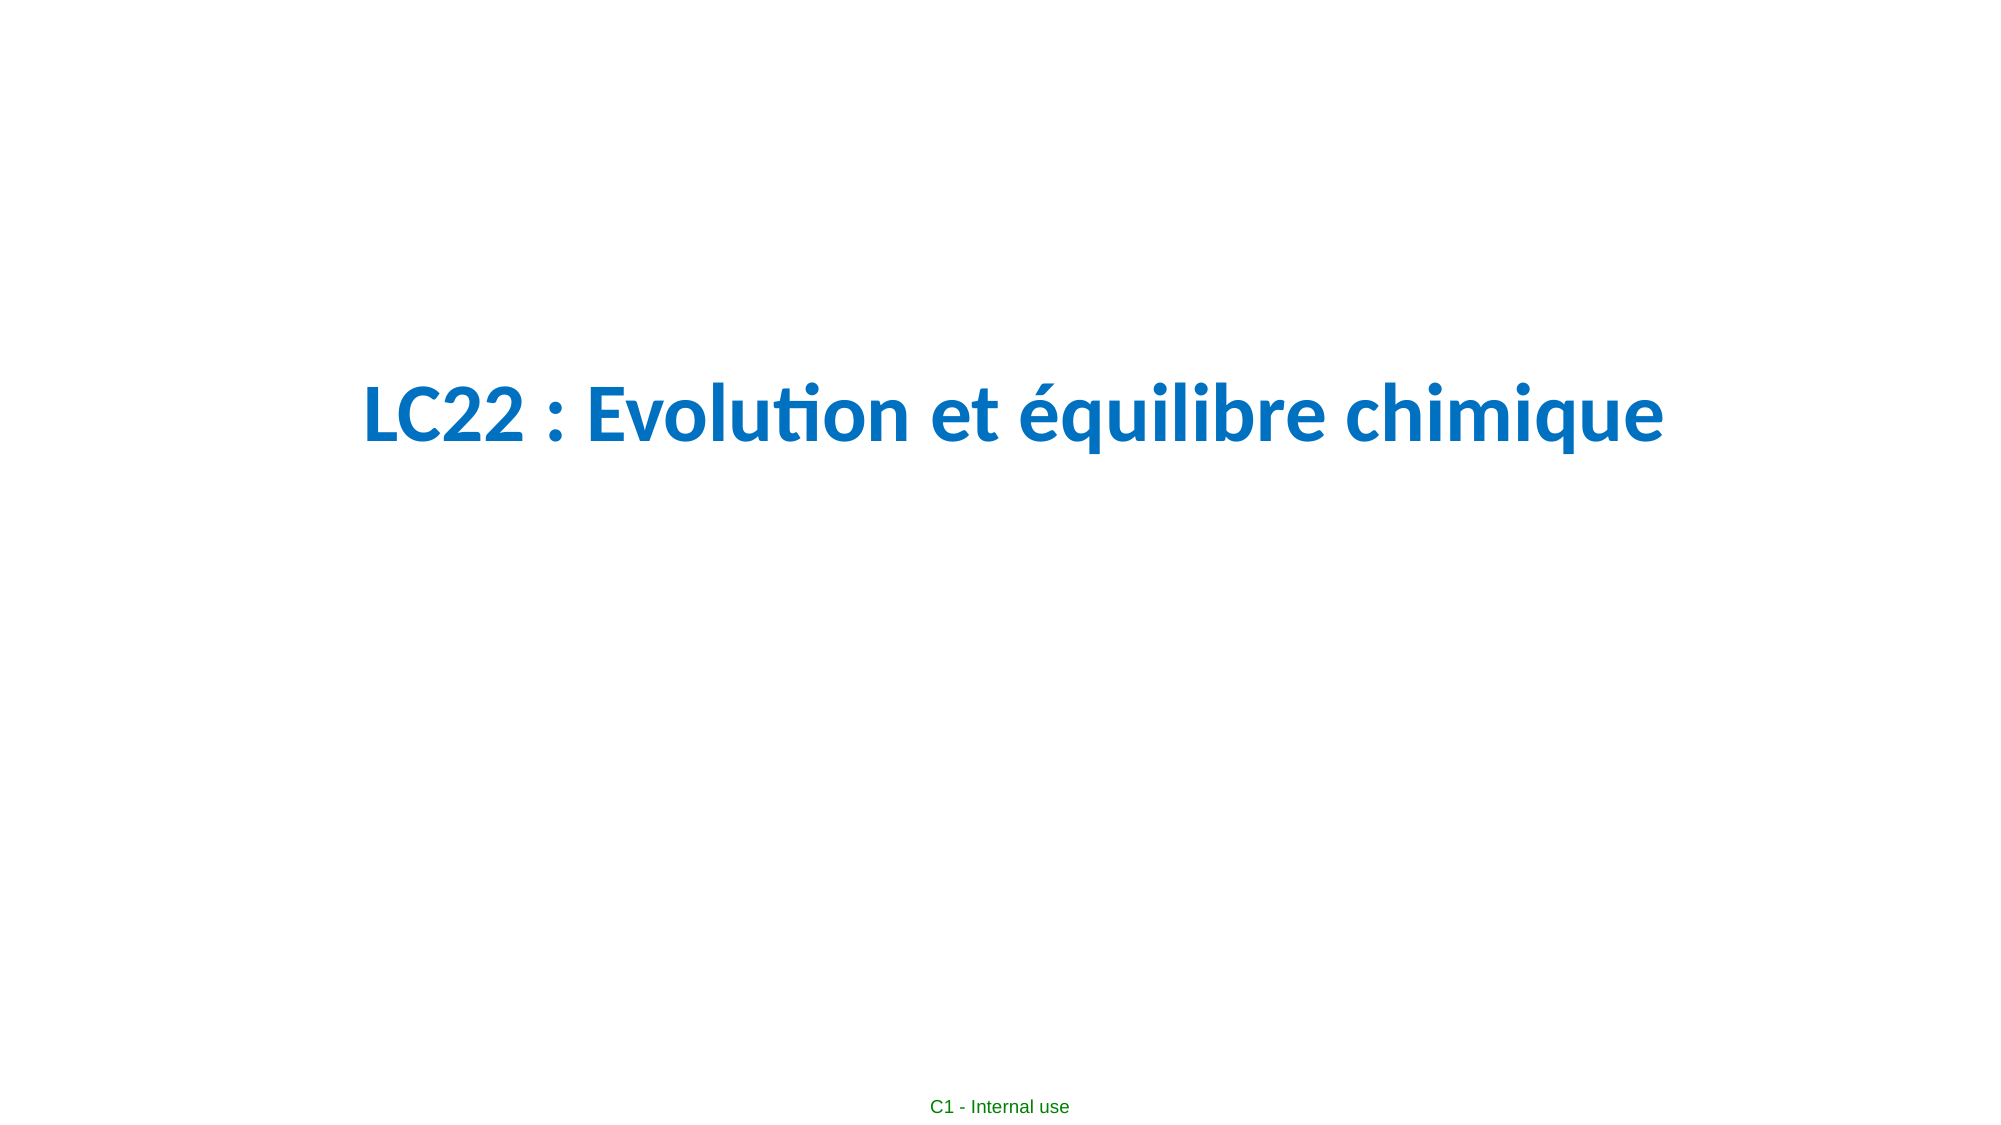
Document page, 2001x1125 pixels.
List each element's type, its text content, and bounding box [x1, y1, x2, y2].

text_box LC22 : Evolution et équilibre chimique [164, 350, 1866, 467]
